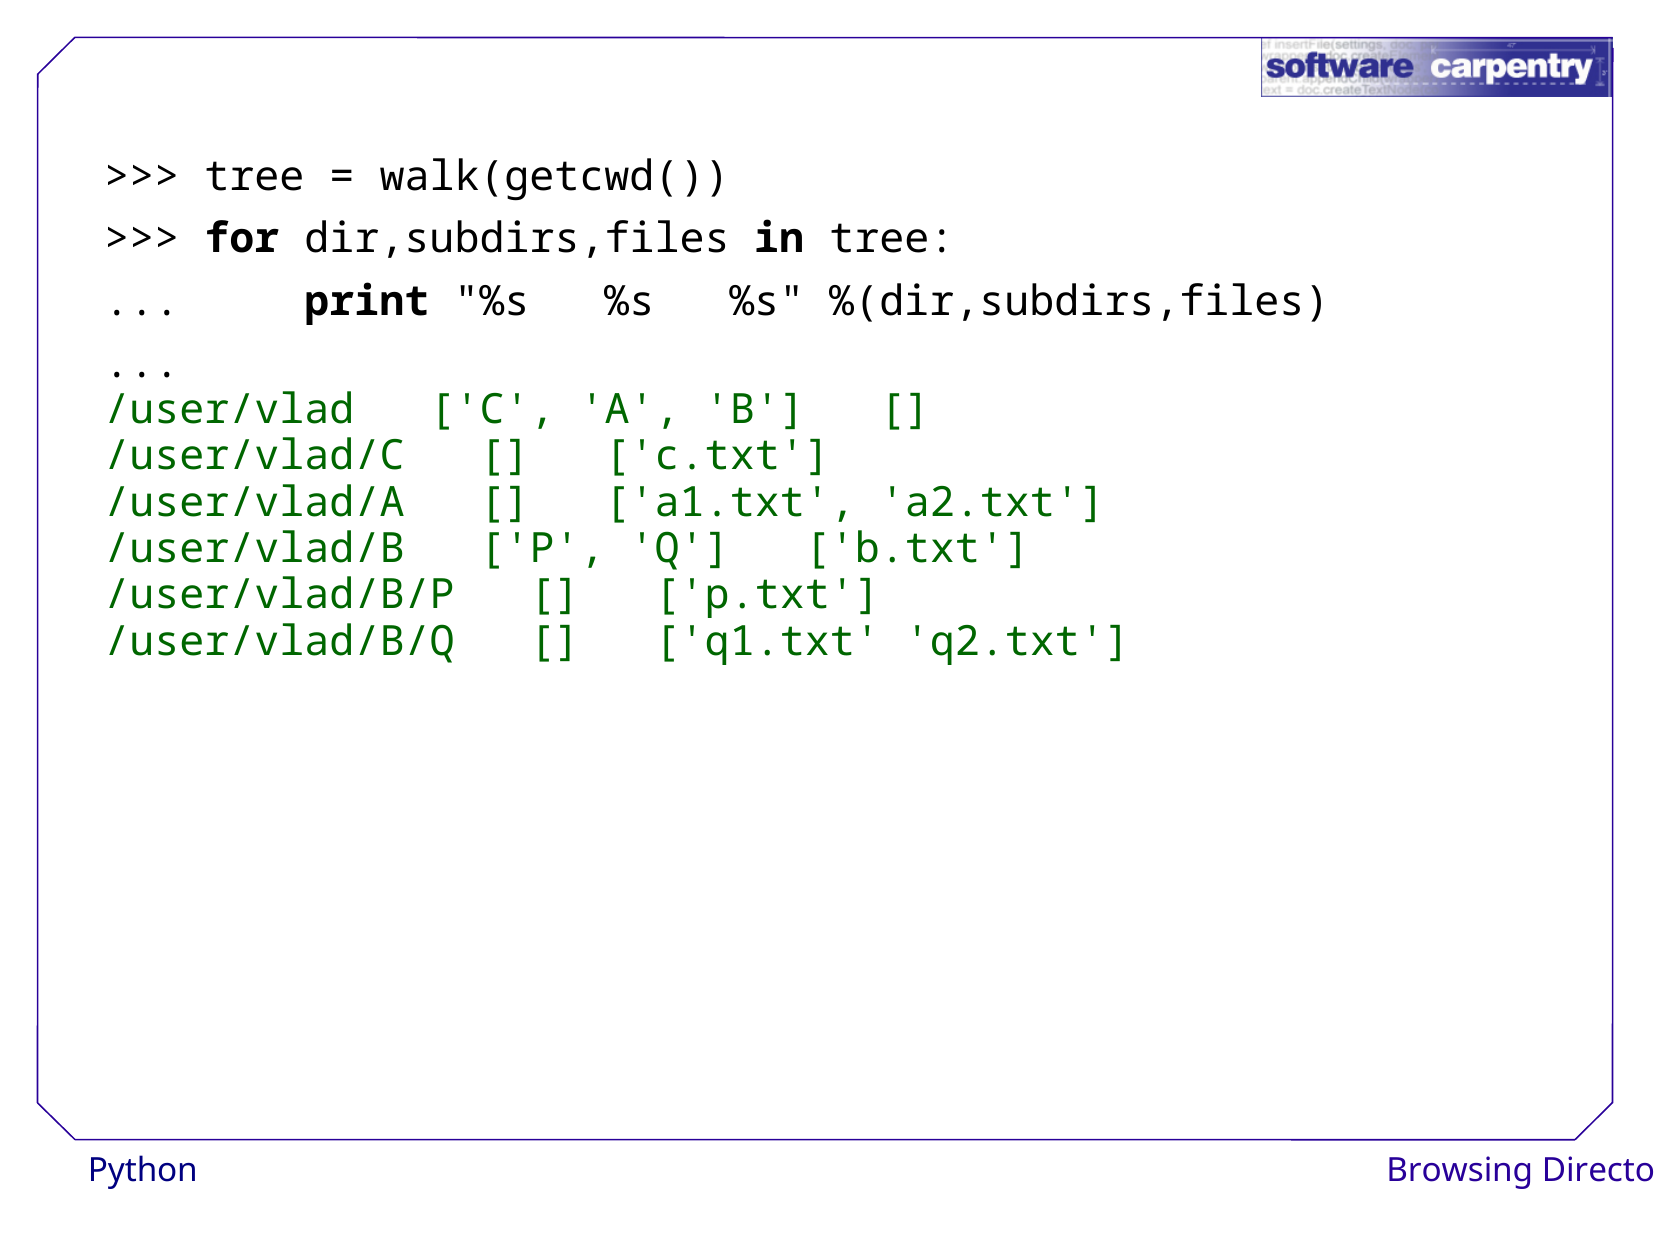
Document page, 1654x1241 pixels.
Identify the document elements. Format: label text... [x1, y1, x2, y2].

picture [1261, 39, 1613, 97]
text_box >>> tree = walk(getcwd()) >>> for dir,subdirs,files in tree: ... print "%s %s %s" %(dir,subdirs,files) ... /user/vlad ['C', 'A', 'B'] [] /user/vlad/C [] ['c.txt'] /user/vlad/A [] ['a1.txt', 'a2.txt'] /user/vlad/B ['P', 'Q'] ['b.txt'] /user/vlad/B/P [] ['p.txt'] /user/vlad/B/Q [] ['q1.txt' 'q2.txt'] [89, 128, 1512, 1037]
